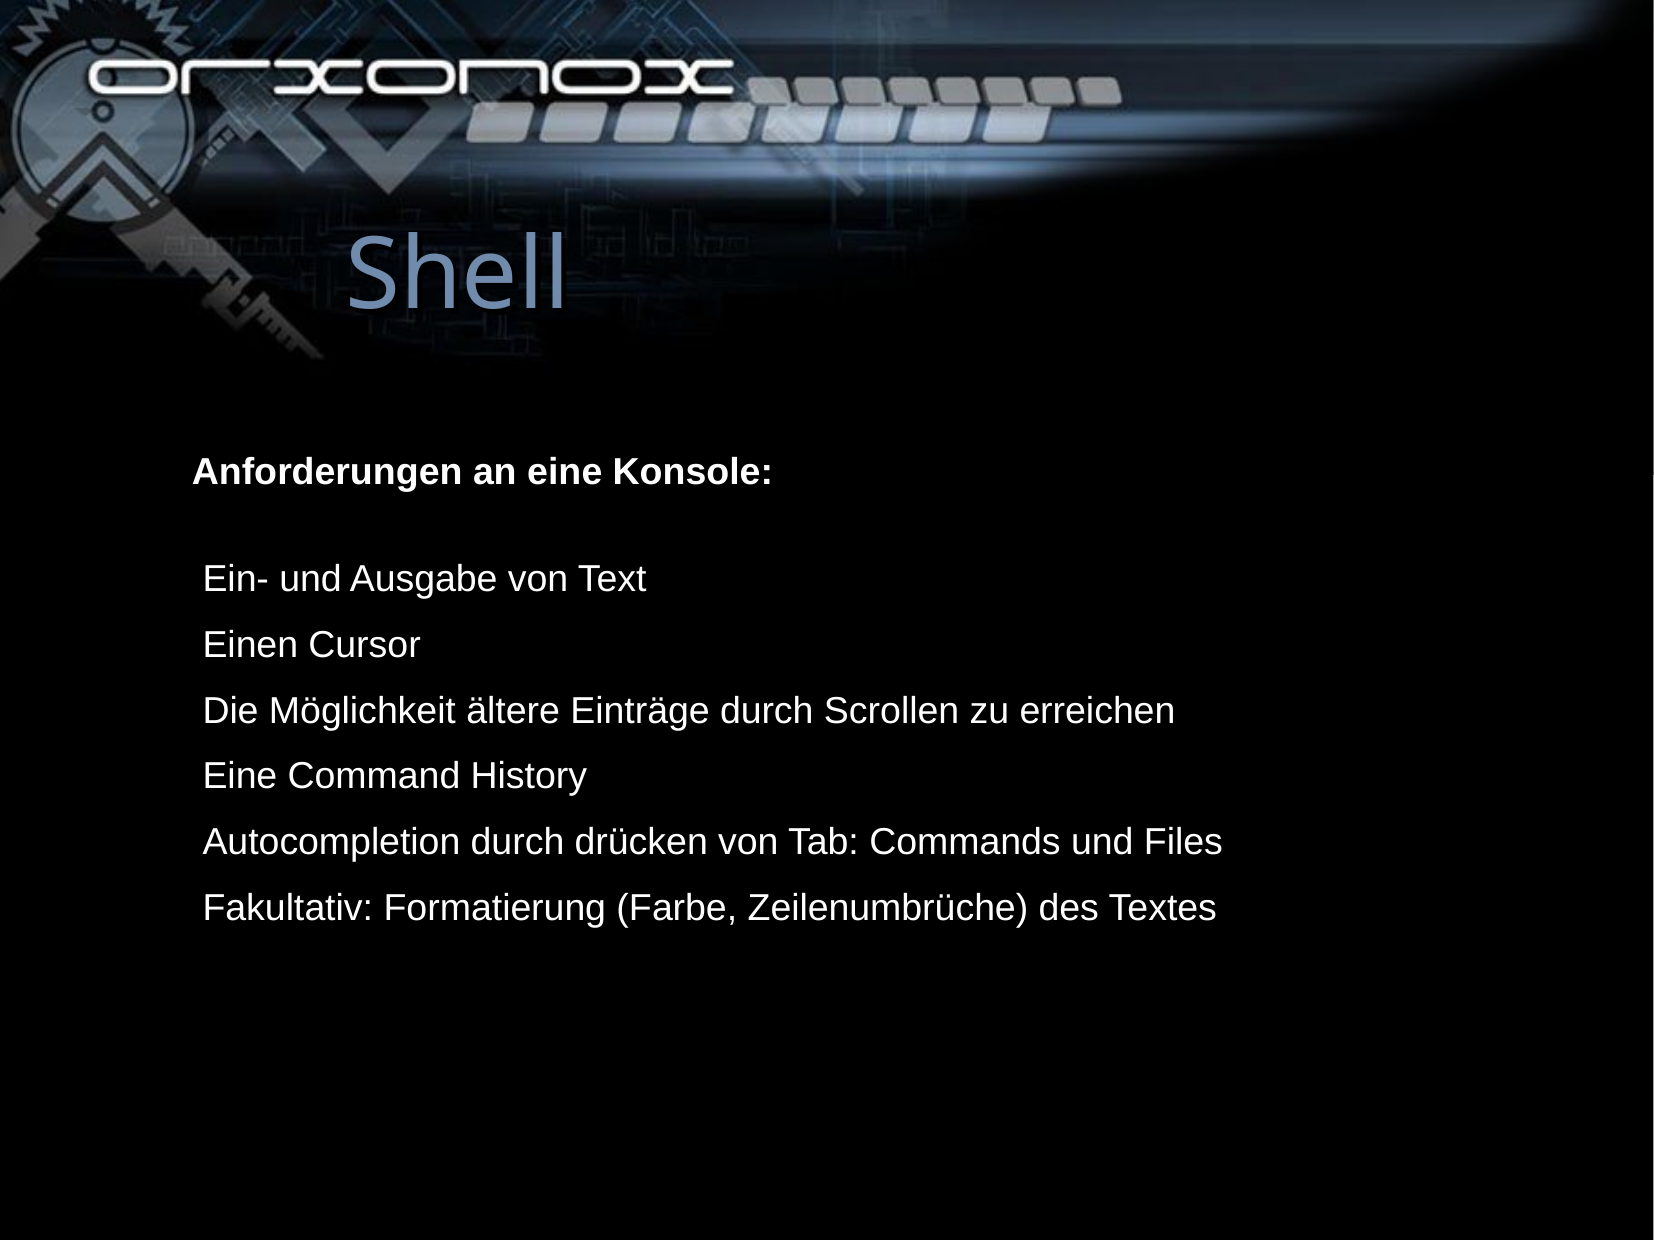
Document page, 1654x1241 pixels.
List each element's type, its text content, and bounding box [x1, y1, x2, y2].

text_box Anforderungen an eine Konsole: Ein- und Ausgabe von Text Einen Cursor Die Möglichkeit ältere Einträge durch Scrollen zu erreichen Eine Command History Autocompletion durch drücken von Tab: Commands und Files Fakultativ: Formatierung (Farbe, Zeilenumbrüche) des Textes [177, 442, 1329, 938]
picture [0, 0, 1654, 475]
text_box Shell [330, 194, 1306, 344]
